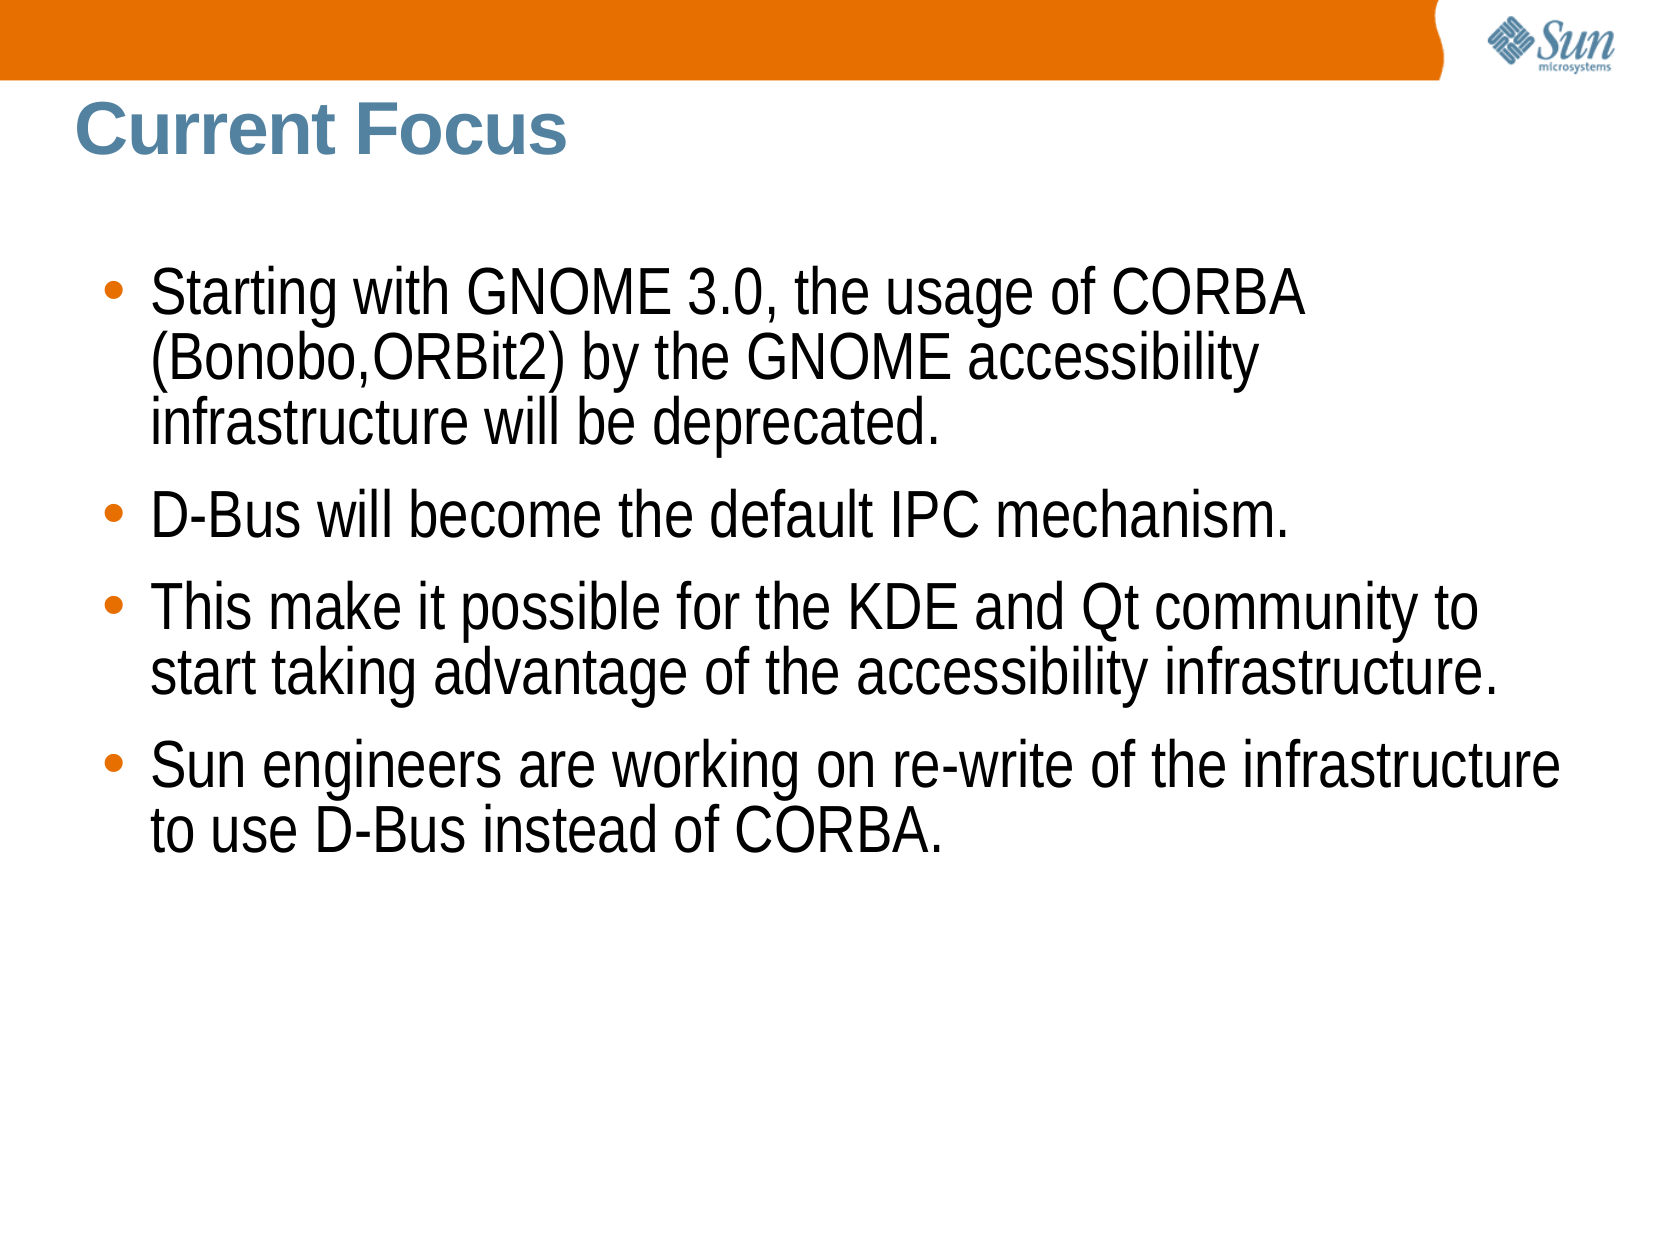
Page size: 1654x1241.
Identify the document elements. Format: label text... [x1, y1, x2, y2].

title Current Focus [74, 94, 1564, 188]
list Starting with GNOME 3.0, the usage of CORBA (Bonobo,ORBit2) by the GNOME accessibility infrastructure will be deprecated. D-Bus will become the default IPC mechanism. This make it possible for the KDE and Qt community to start taking advantage of the accessibility infrastructure. Sun engineers are working on re-write of the infrastructure to use D-Bus instead of CORBA. [82, 262, 1571, 1152]
picture [0, 0, 1654, 83]
